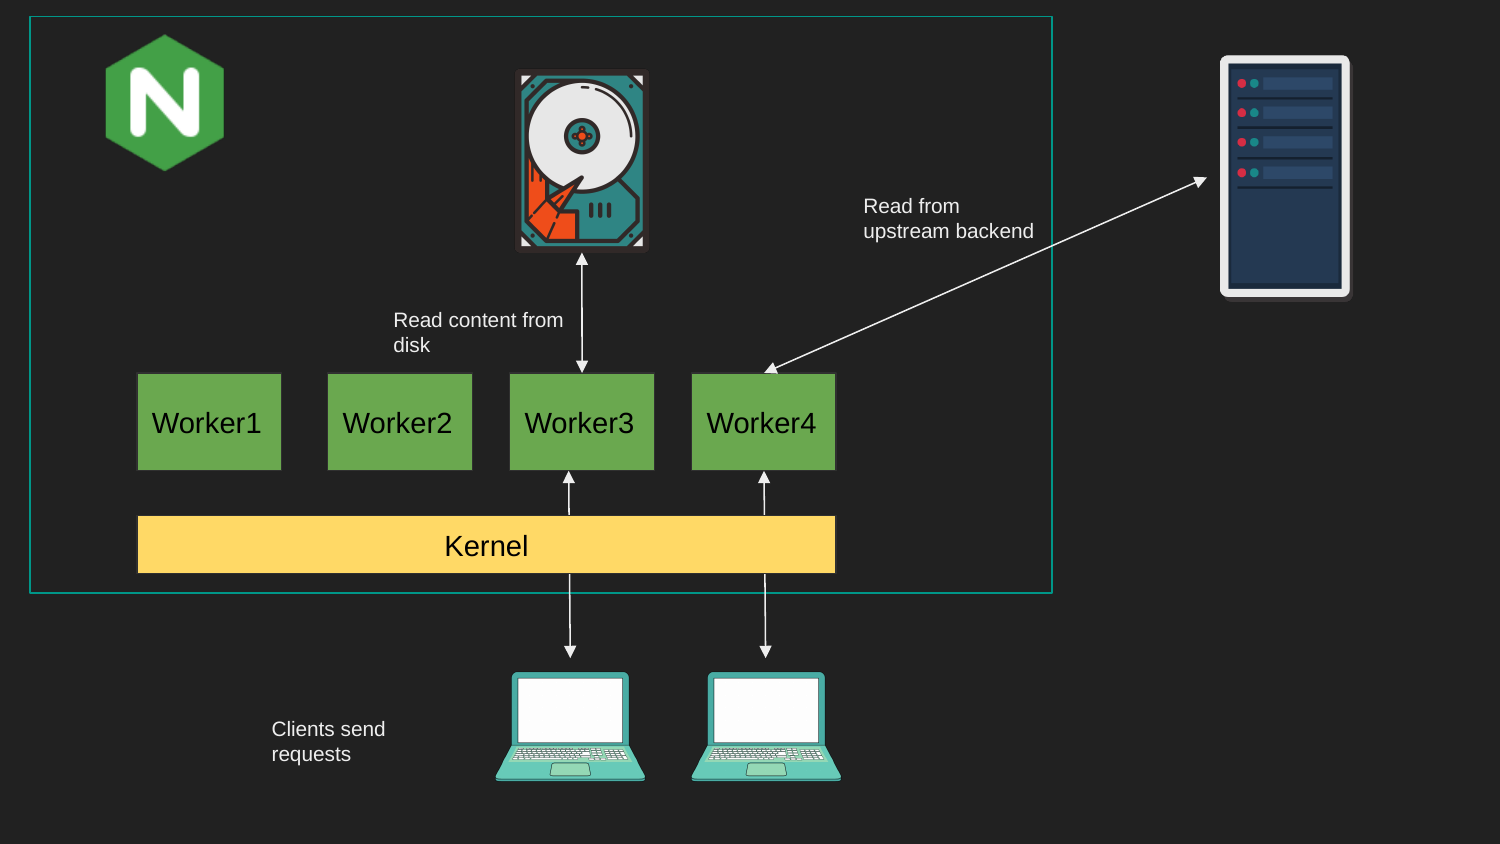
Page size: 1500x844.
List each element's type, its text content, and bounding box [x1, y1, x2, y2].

text_box Read content from disk [378, 292, 582, 373]
text_box Worker1 [136, 372, 282, 471]
picture [1206, 46, 1369, 309]
text_box Worker3 [509, 372, 655, 471]
text_box Kernel [136, 515, 837, 574]
picture [488, 65, 676, 253]
text_box Read from upstream backend [848, 177, 1052, 258]
picture [448, 658, 888, 795]
picture [90, 27, 240, 178]
text_box Worker4 [691, 372, 837, 471]
text_box Worker2 [327, 372, 473, 471]
text_box Clients send requests [256, 700, 461, 781]
